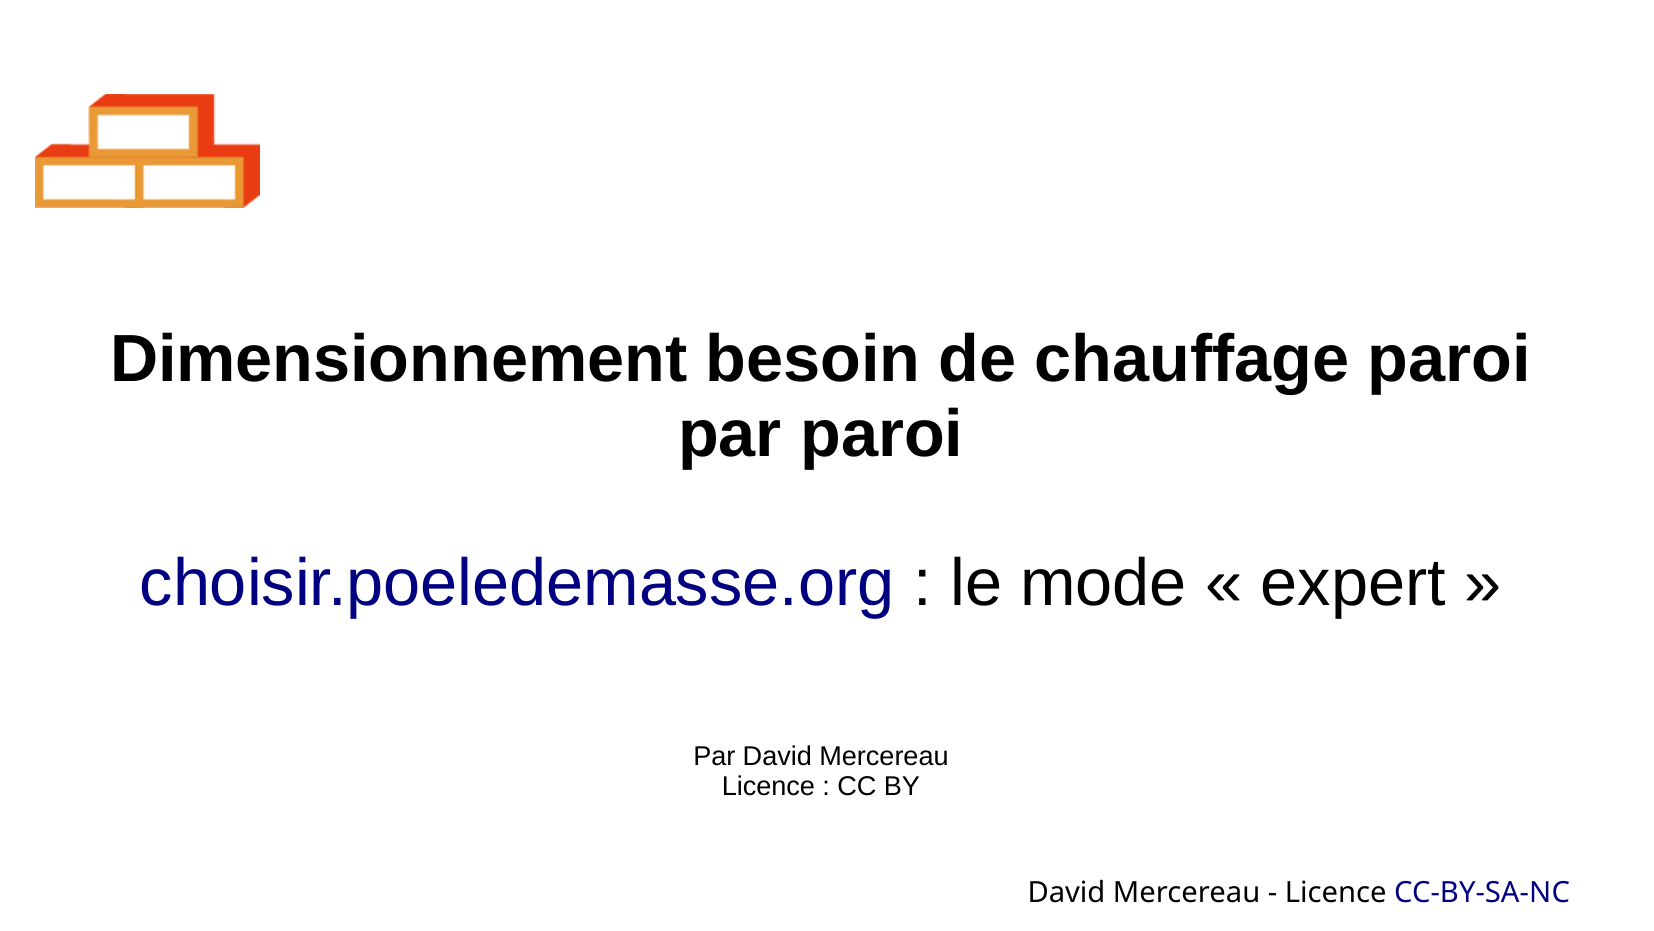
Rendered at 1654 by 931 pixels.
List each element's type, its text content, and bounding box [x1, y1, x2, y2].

picture [35, 94, 260, 208]
subtitle Dimensionnement besoin de chauffage paroi par paroi choisir.poeledemasse.org : le mode « expert » Par David Mercereau Licence : CC BY [59, 283, 1583, 839]
